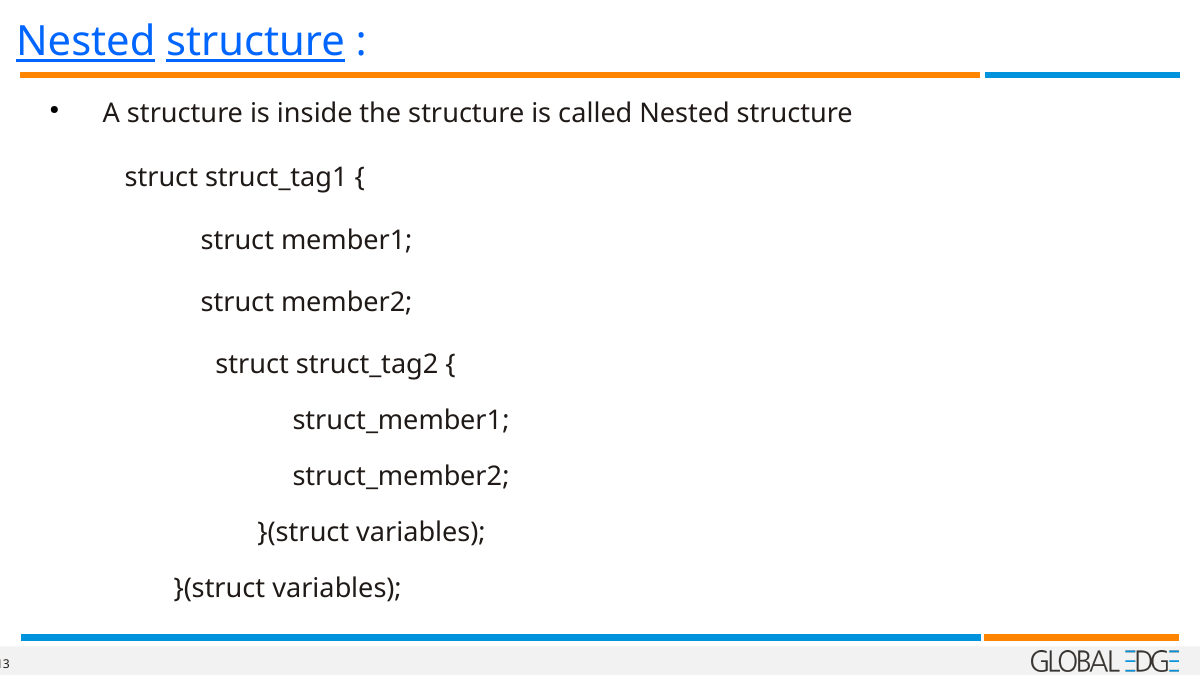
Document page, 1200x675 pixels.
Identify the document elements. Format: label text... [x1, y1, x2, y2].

title Nested structure : [4, 12, 1080, 66]
picture [1031, 650, 1179, 672]
list A structure is inside the structure is called Nested structure struct struct_tag1 { struct member1; struct member2; struct struct_tag2 { struct_member1; struct_member2; }(struct variables); }(struct variables); [20, 87, 1179, 628]
